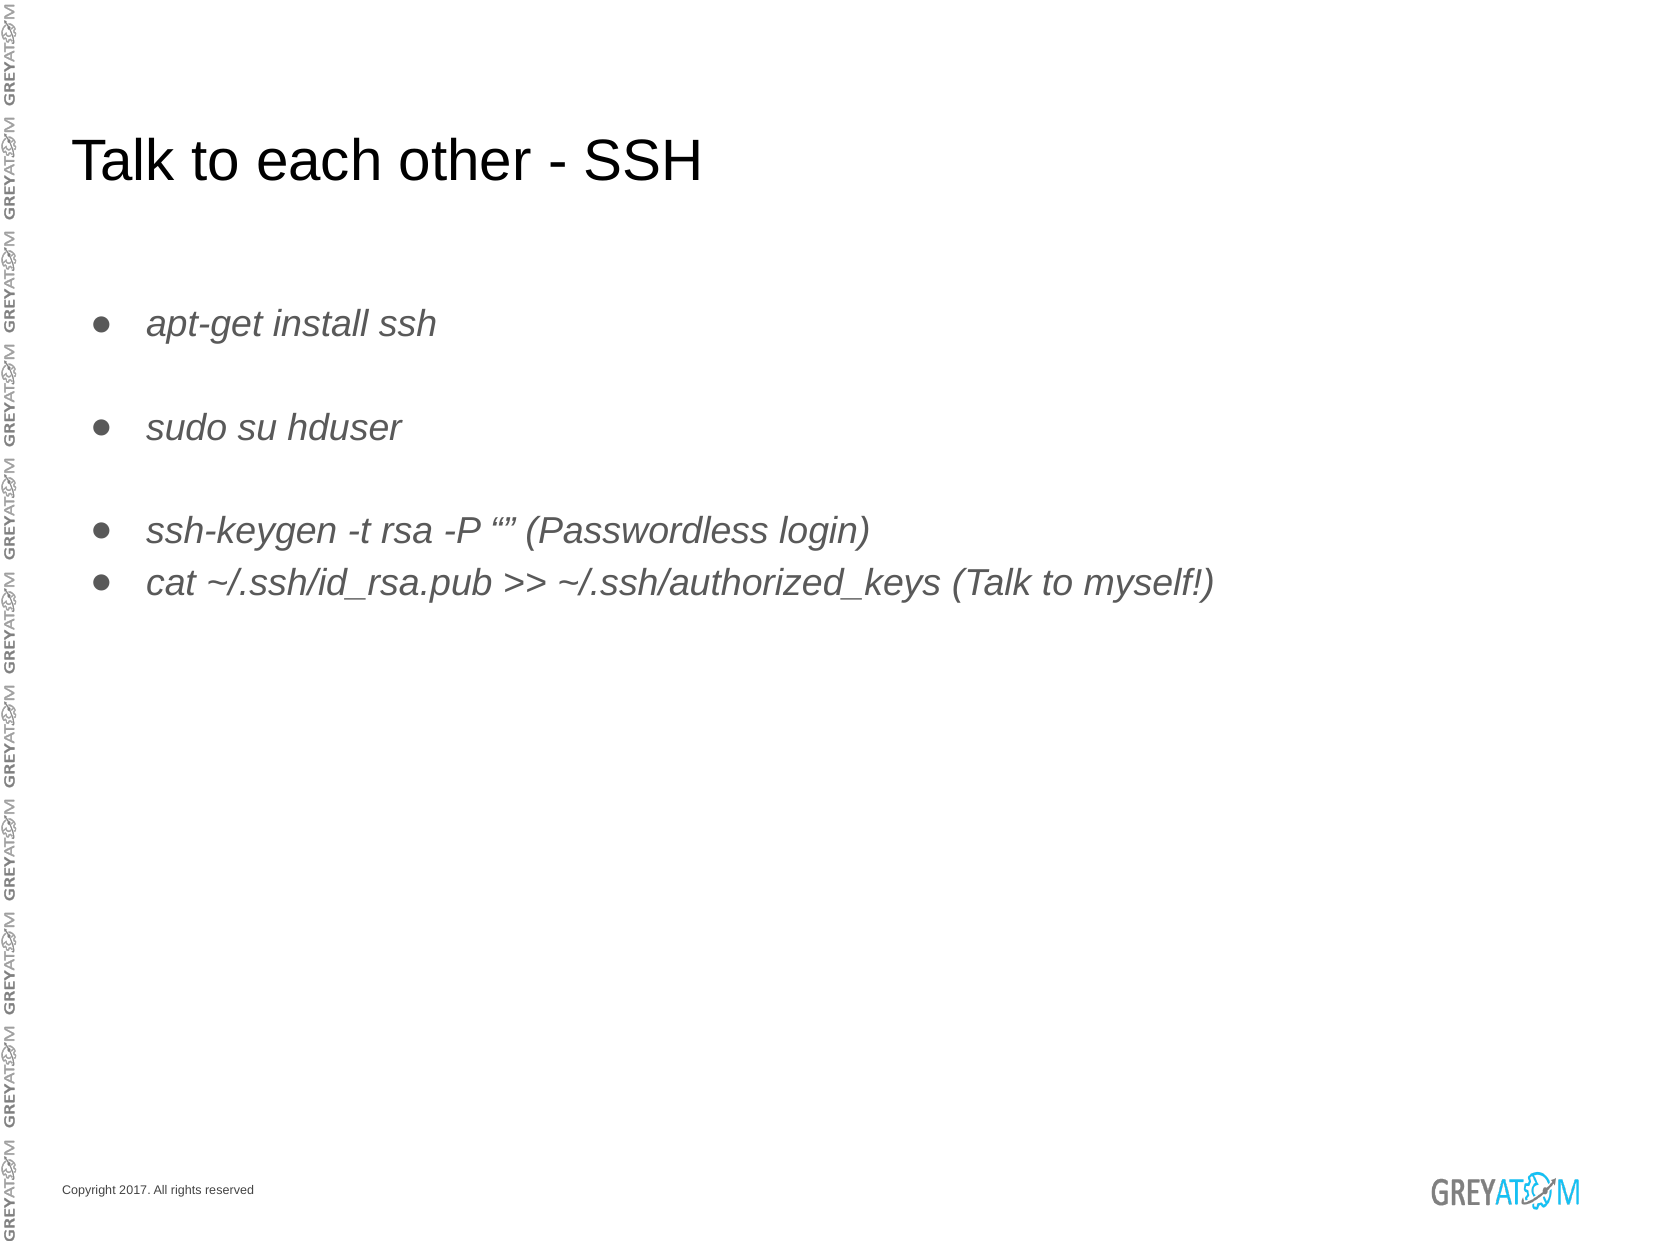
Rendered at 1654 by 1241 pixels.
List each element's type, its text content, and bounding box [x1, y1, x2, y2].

picture [1, 572, 17, 674]
picture [1, 344, 17, 447]
picture [1, 458, 17, 560]
picture [1, 1026, 17, 1128]
picture [1, 231, 17, 333]
picture [1, 912, 17, 1015]
picture [1, 685, 17, 788]
picture [1, 1140, 17, 1241]
picture [1, 4, 17, 106]
text_box apt-get install ssh sudo su hduser ssh-keygen -t rsa -P “” (Passwordless login) cat ~/.ssh/id_rsa.pub >> ~/.ssh/authorized_keys (Talk to myself!) [56, 277, 1597, 1102]
text_box Talk to each other - SSH [56, 107, 1597, 245]
picture [1, 799, 17, 901]
picture [1, 117, 17, 220]
picture [1430, 1168, 1581, 1212]
